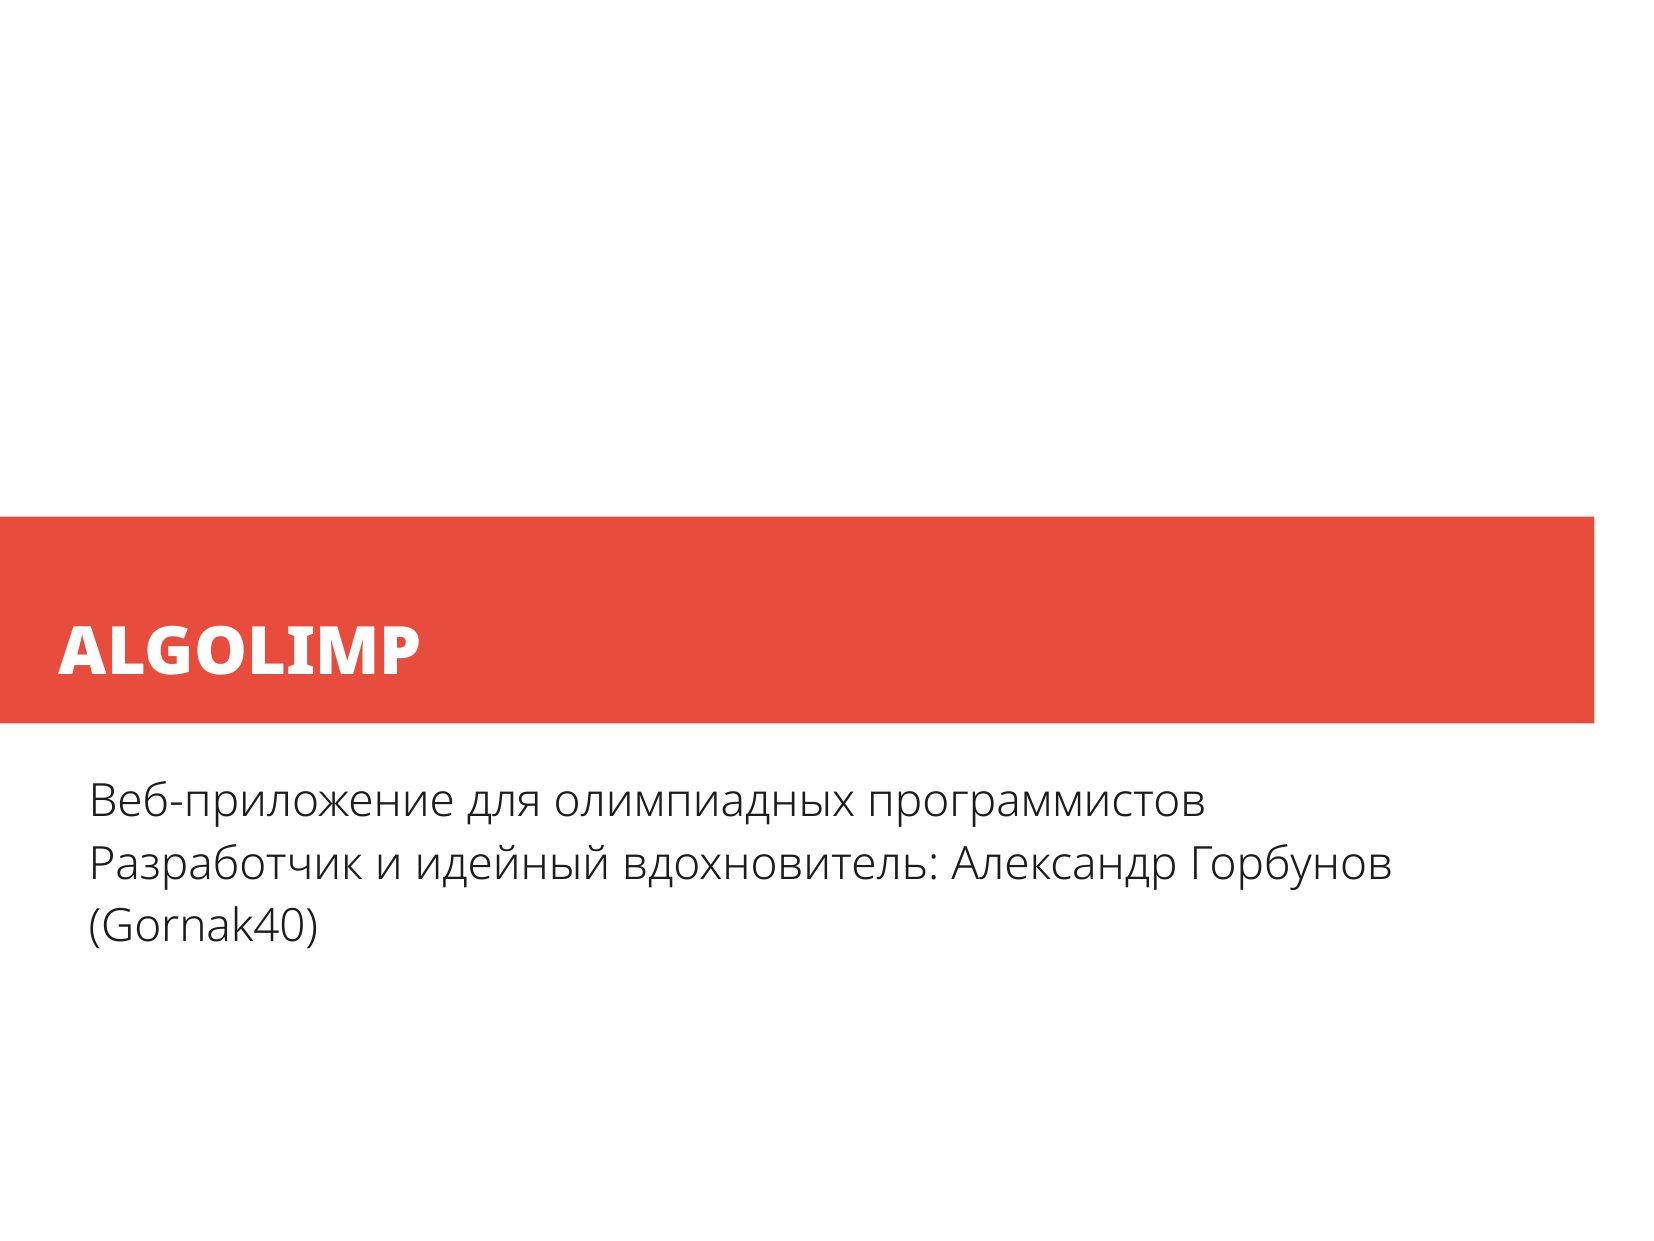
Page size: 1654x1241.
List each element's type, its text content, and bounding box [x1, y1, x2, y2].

subtitle Веб-приложение для олимпиадных программистов Разработчик и идейный вдохновитель: Александр Горбунов (Gornak40) [88, 767, 1595, 1182]
title ALGOLIMP [59, 546, 1595, 694]
